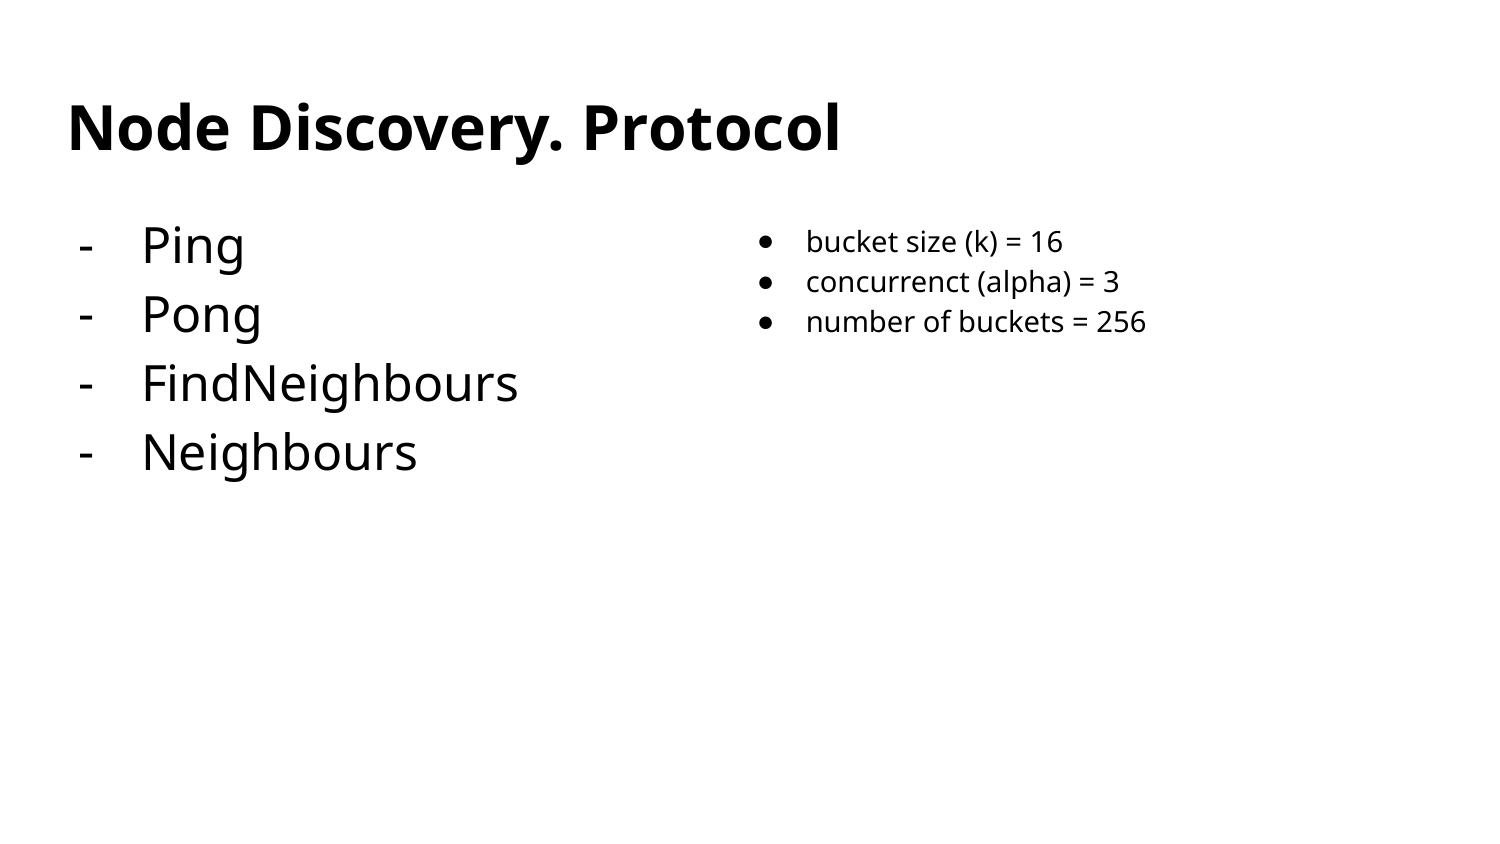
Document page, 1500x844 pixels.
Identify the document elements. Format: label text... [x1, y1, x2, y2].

list Ping Pong FindNeighbours Neighbours [51, 189, 662, 750]
title Node Discovery. Protocol [51, 72, 1449, 176]
text_box bucket size (k) = 16 concurrenct (alpha) = 3 number of buckets = 256 [715, 203, 1367, 472]
